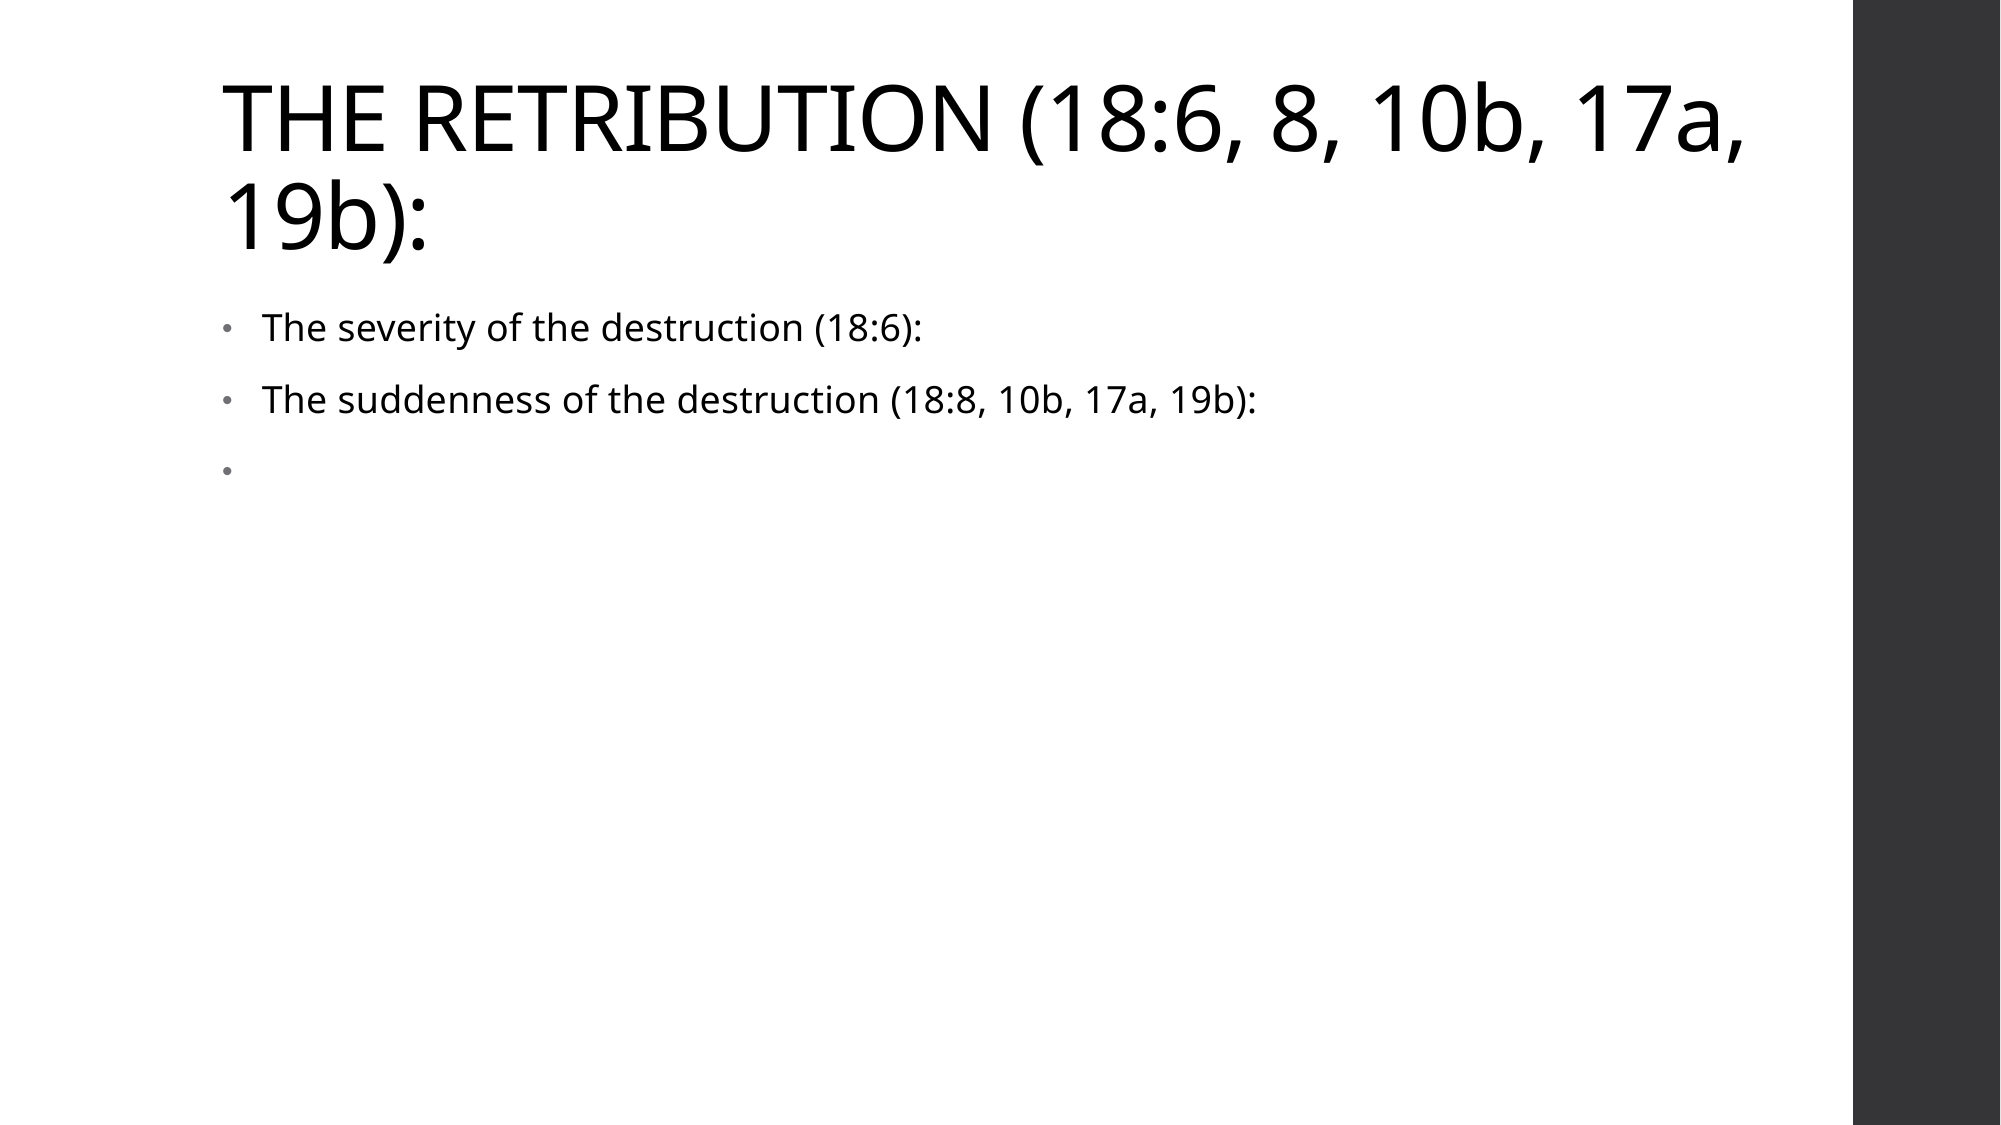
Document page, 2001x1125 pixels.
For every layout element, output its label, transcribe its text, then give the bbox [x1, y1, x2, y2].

title THE RETRIBUTION (18:6, 8, 10b, 17a, 19b): [206, 60, 1797, 278]
list The severity of the destruction (18:6): The suddenness of the destruction (18:8, 10b, 17a, 19b): [206, 299, 1617, 1014]
